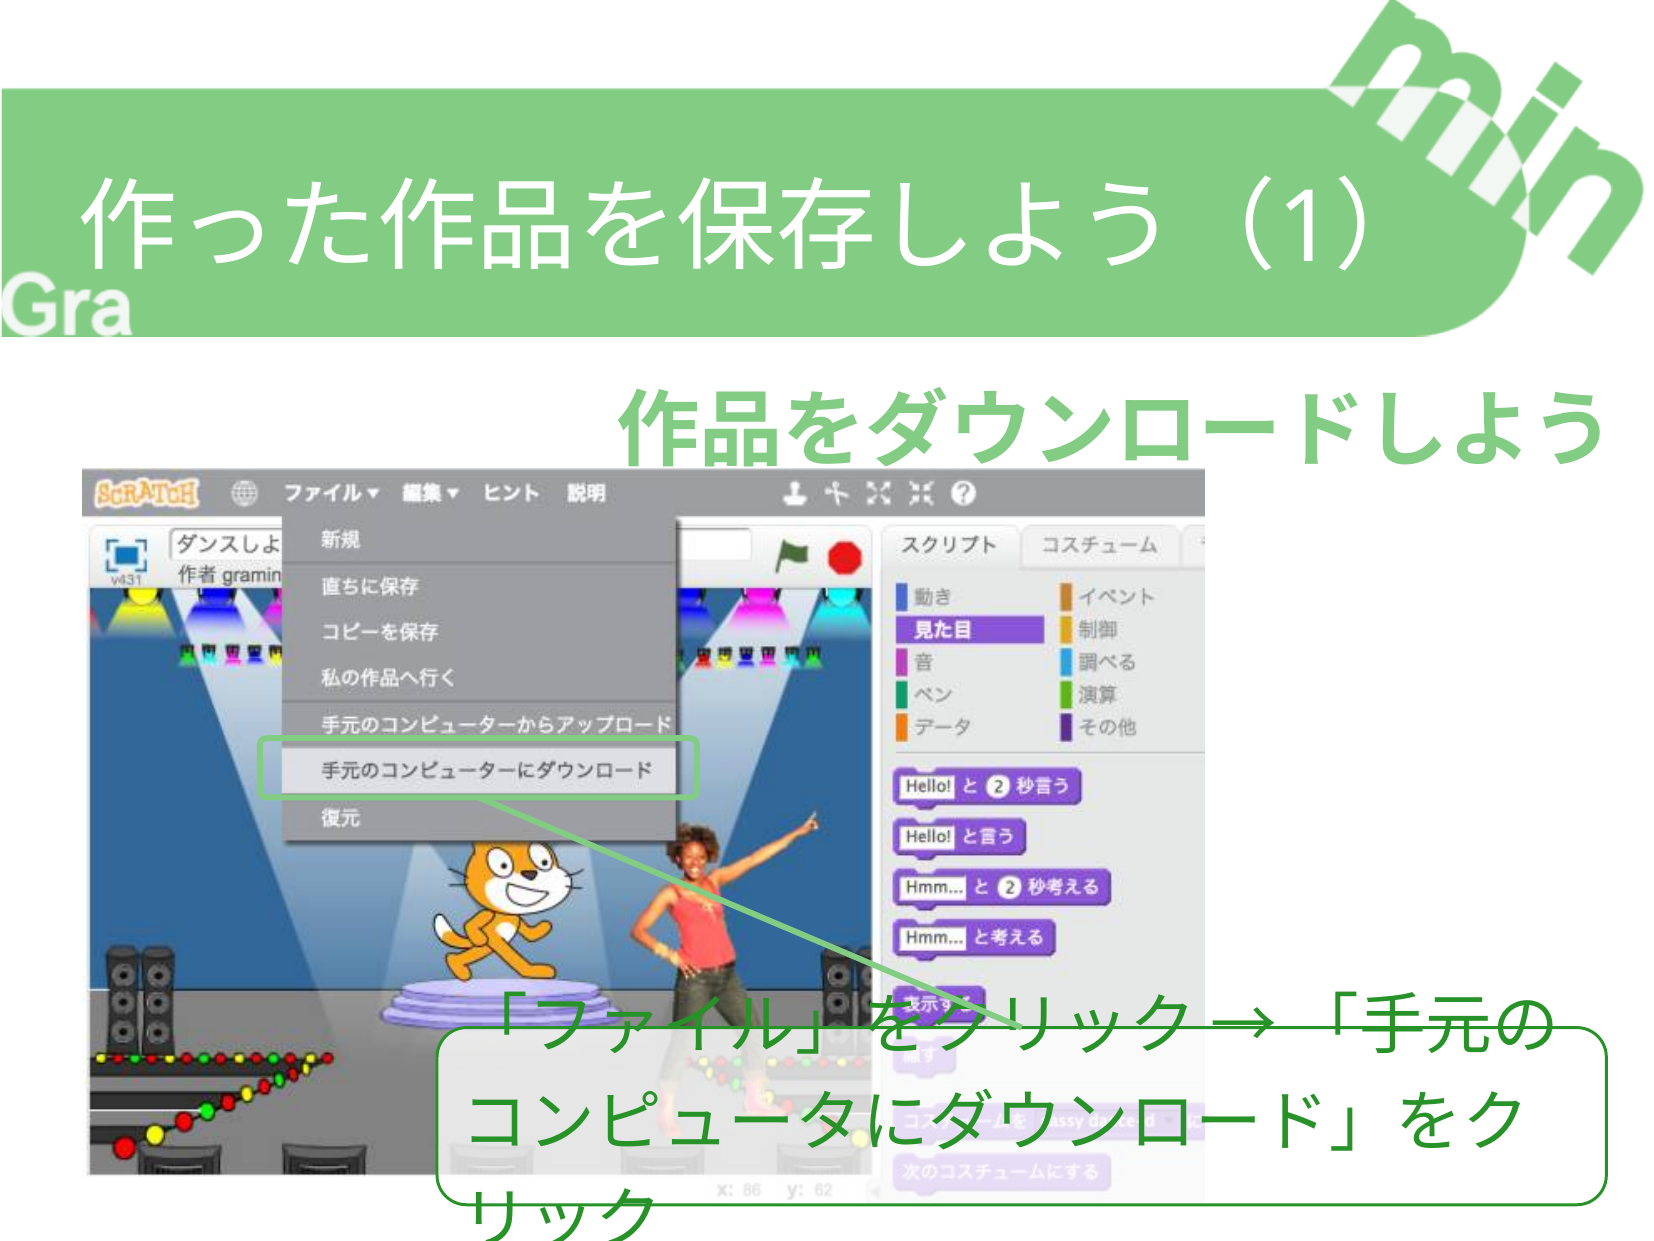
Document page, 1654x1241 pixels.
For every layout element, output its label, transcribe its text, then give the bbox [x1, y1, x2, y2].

picture [678, 1018, 696, 1027]
picture [877, 1020, 896, 1027]
picture [977, 1015, 1010, 1027]
title 作った作品を保存しよう（1） [11, 134, 1501, 303]
picture [82, 487, 1205, 1205]
picture [1, 0, 1654, 337]
picture [263, 742, 693, 794]
text_box 「ファイル」をクリック → 「手元のコンピュータにダウンロード」をクリック [437, 1027, 1607, 1205]
text_box 作品をダウンロードしよう [35, 355, 1630, 487]
